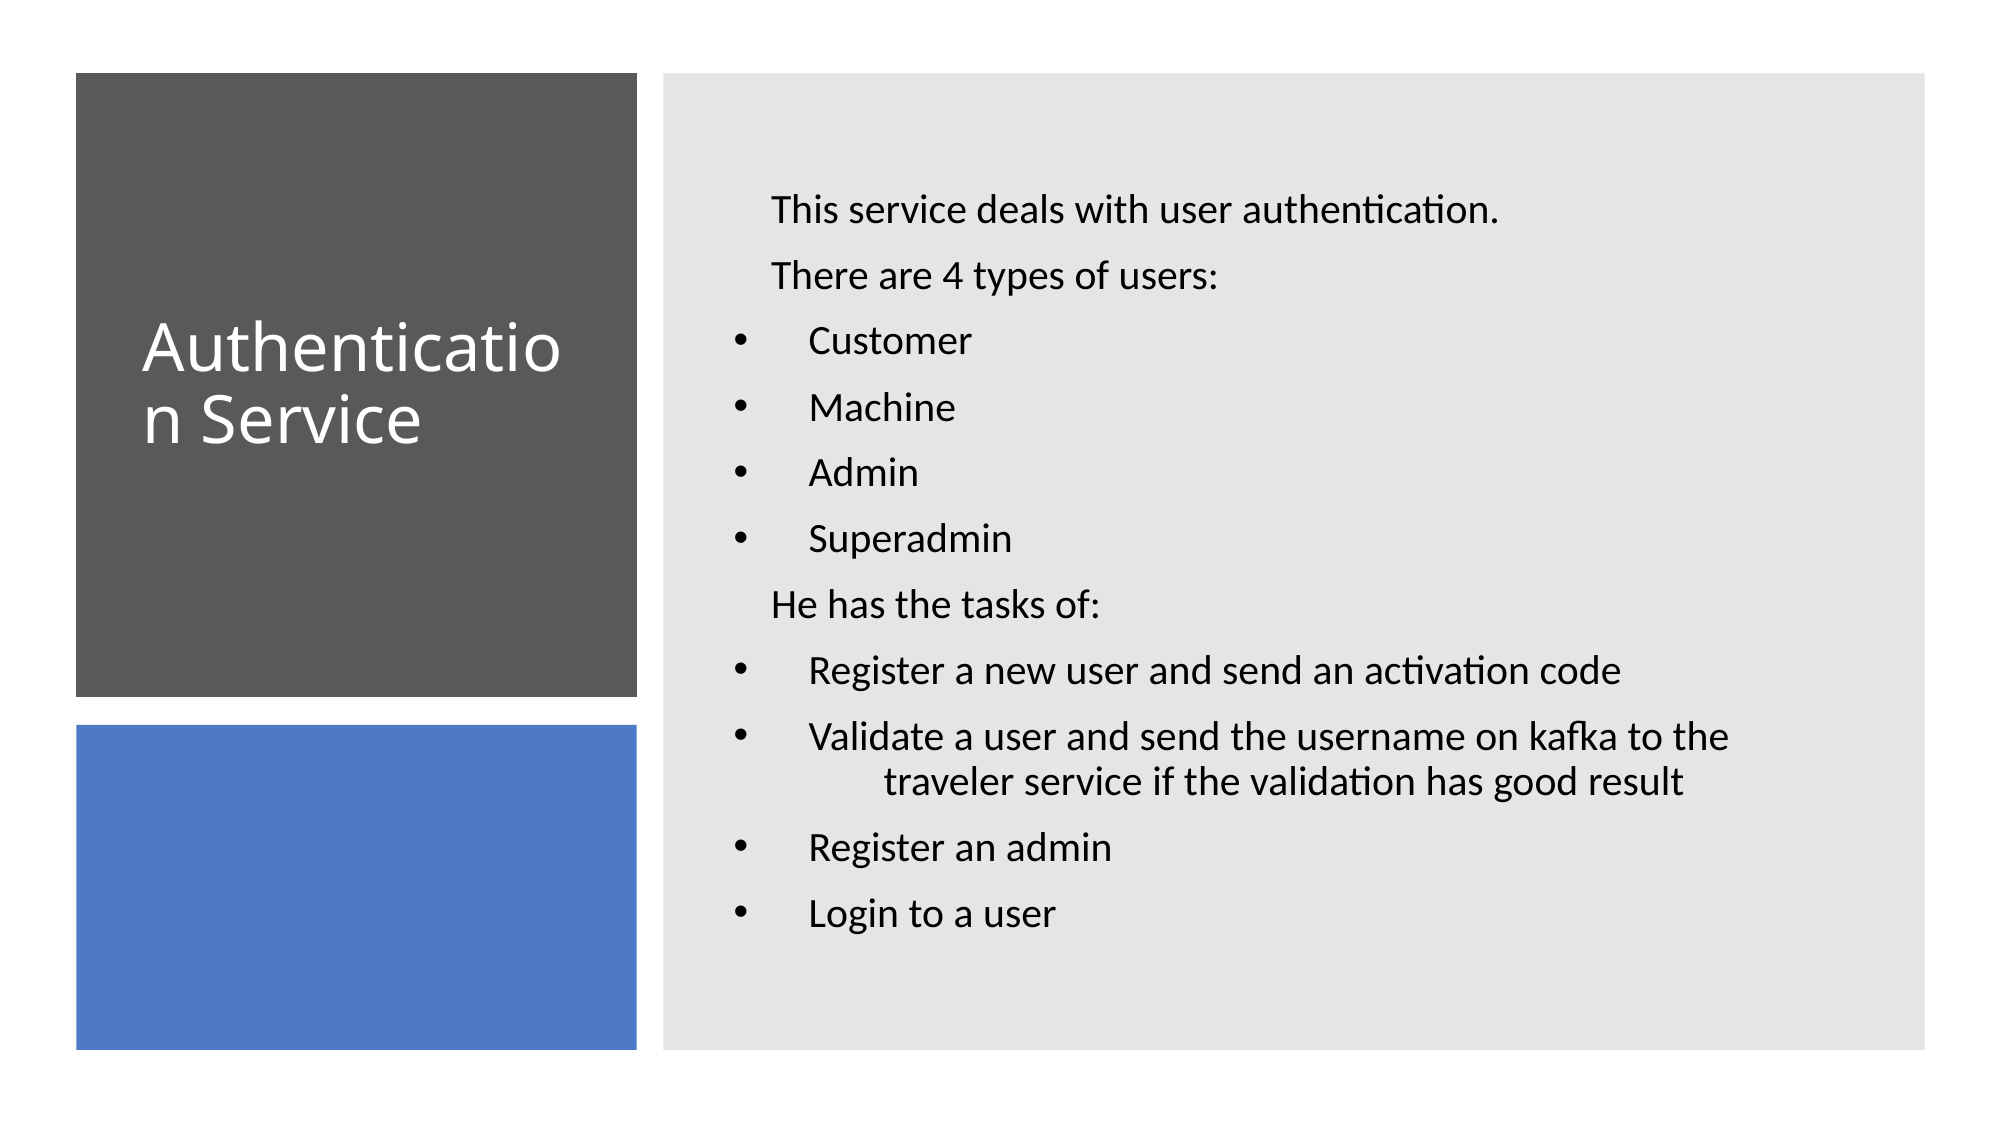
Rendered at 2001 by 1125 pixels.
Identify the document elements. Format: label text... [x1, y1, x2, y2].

text_box [663, 73, 1925, 1050]
text_box [76, 725, 637, 1050]
title Authentication Service [127, 120, 595, 652]
text_box [76, 73, 637, 697]
list This service deals with user authentication. There are 4 types of users: Customer Machine Admin Superadmin He has the tasks of: Register a new user and send an activation code Validate a user and send the username on kafka to the traveler service if the validation has good result Register an admin Login to a user [718, 112, 1873, 1011]
